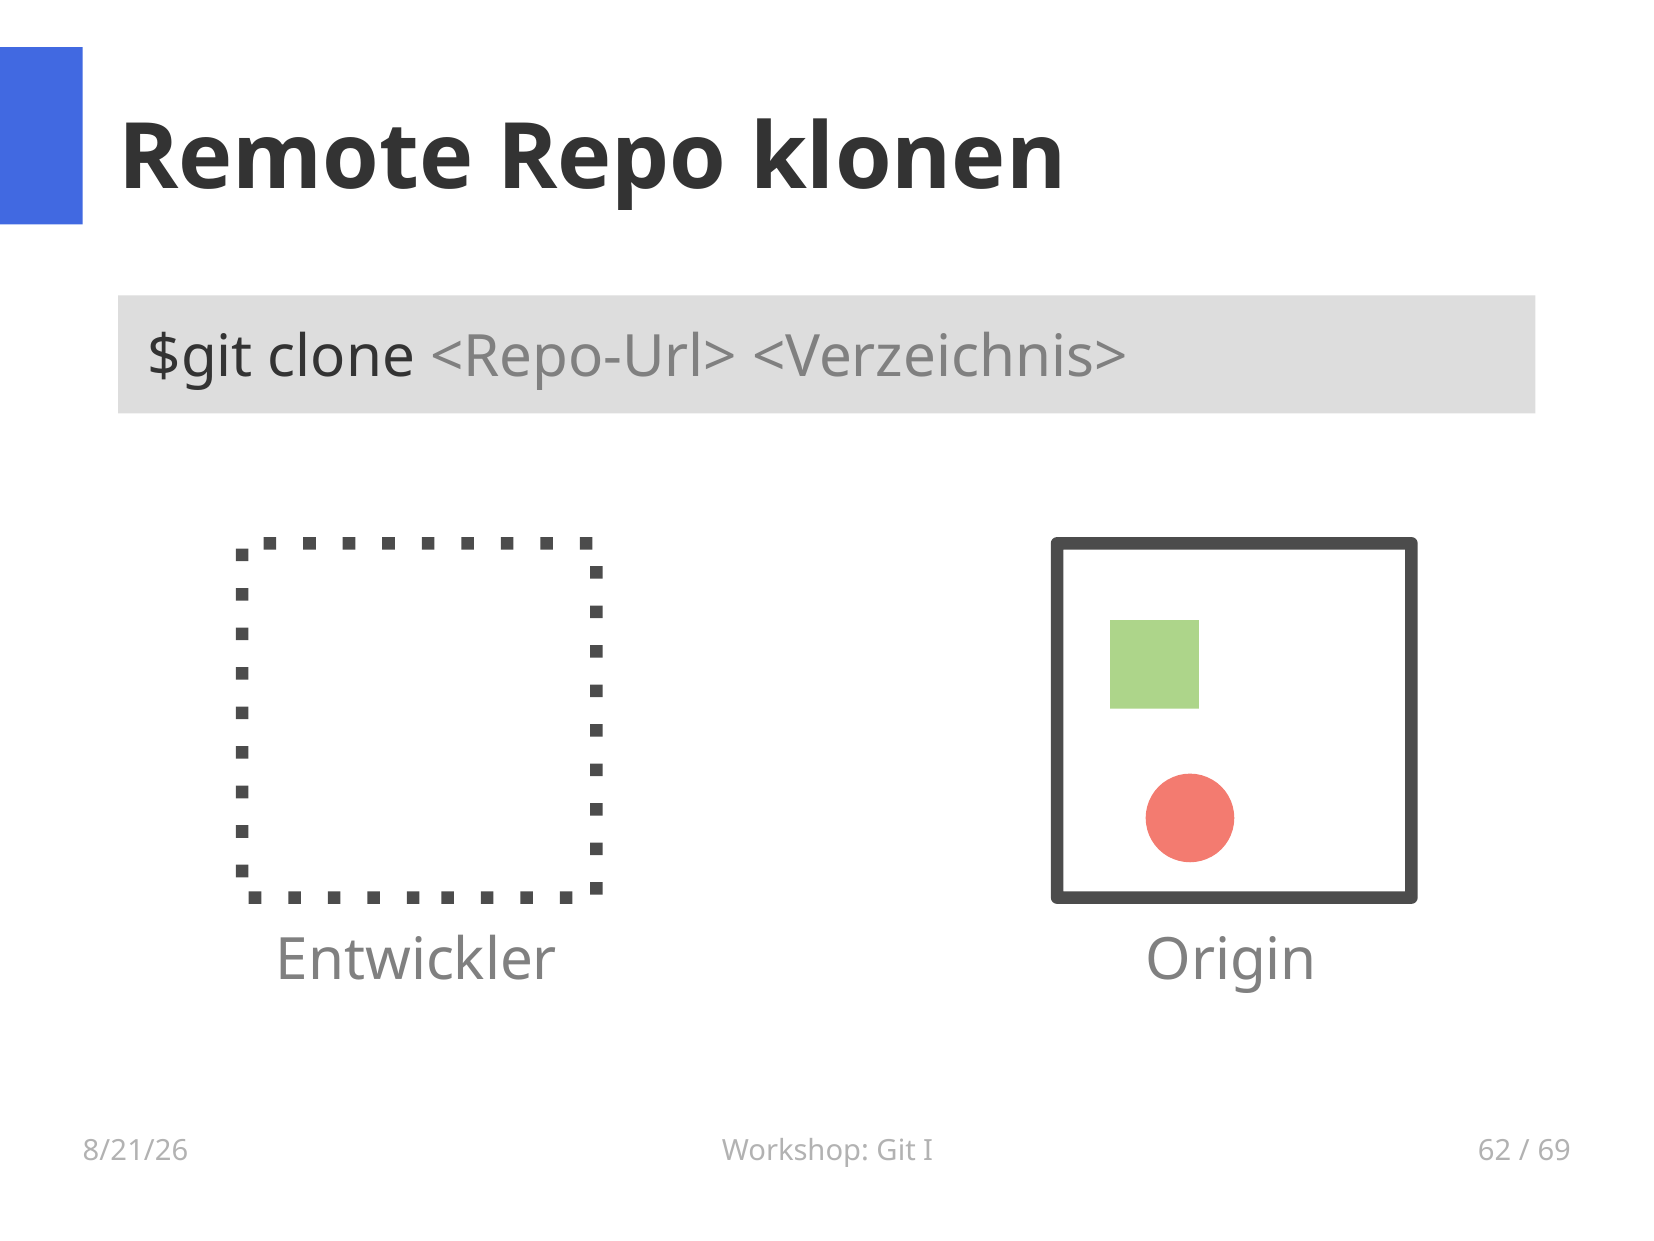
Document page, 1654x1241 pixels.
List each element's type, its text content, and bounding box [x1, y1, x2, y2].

text_box Origin [1051, 897, 1412, 1016]
title Remote Repo klonen [118, 49, 1571, 257]
list $git clone <Repo-Url> <Verzeichnis> [118, 295, 1536, 414]
text_box [1110, 620, 1199, 709]
text_box Entwickler [236, 897, 597, 1016]
text_box [1145, 773, 1235, 863]
